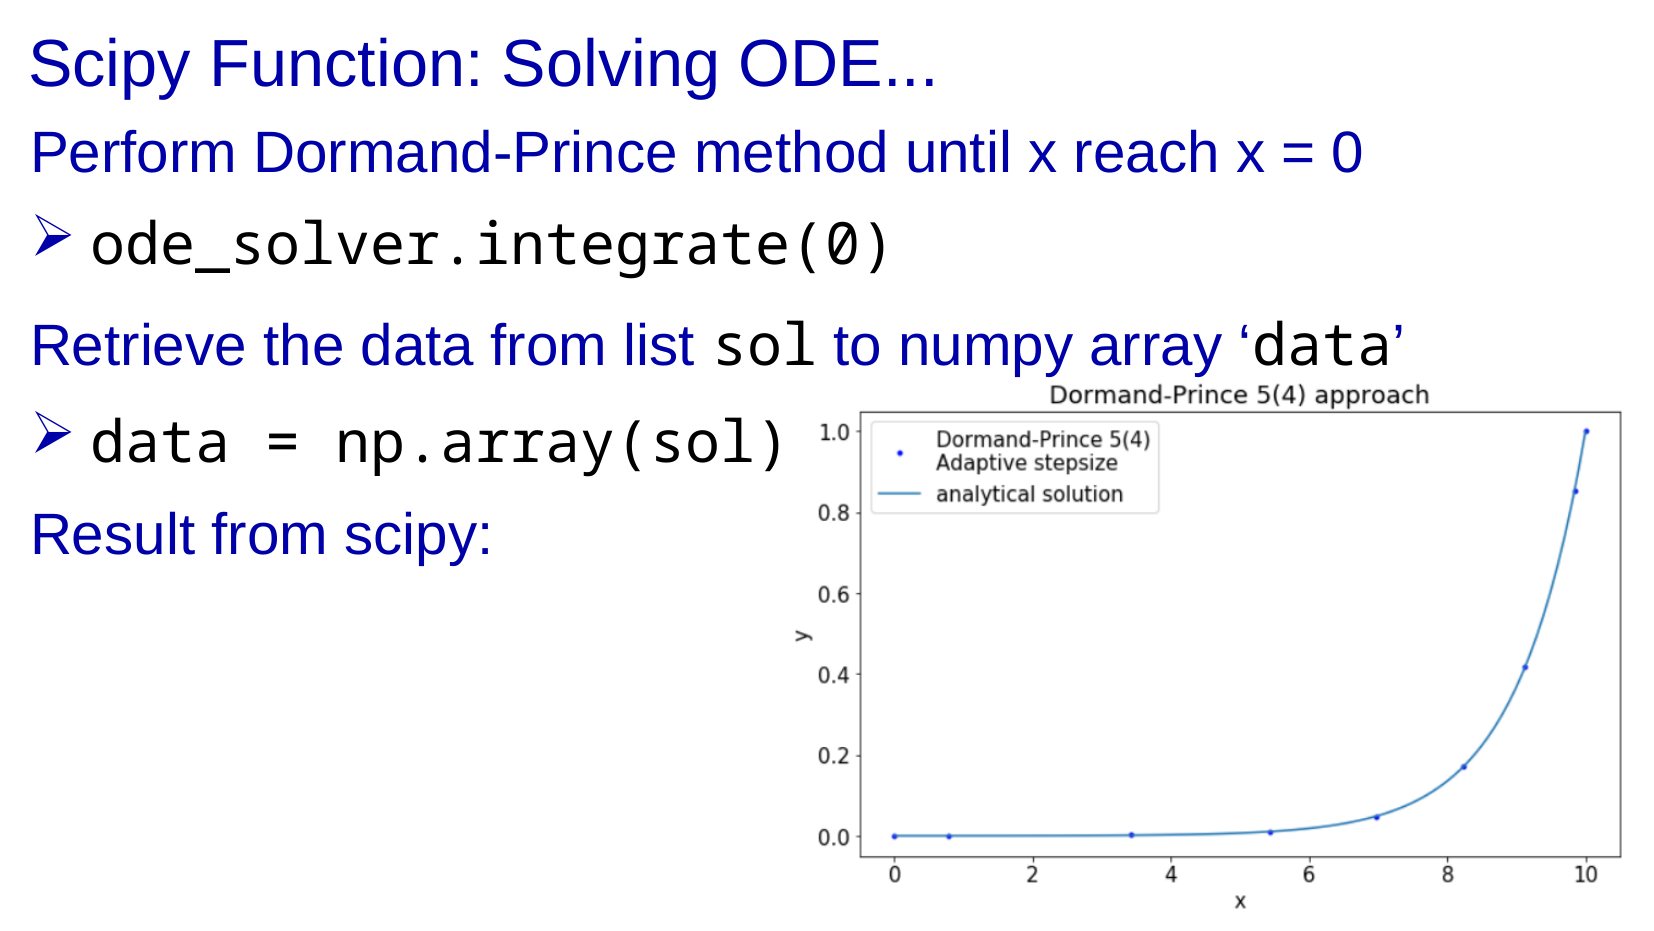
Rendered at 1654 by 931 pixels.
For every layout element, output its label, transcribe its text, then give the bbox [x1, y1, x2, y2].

title Scipy Function: Solving ODE... [28, 21, 1626, 106]
picture [792, 378, 1627, 913]
list Perform Dormand-Prince method until x reach x = 0 ode_solver.integrate(0) Retrieve the data from list sol to numpy array ‘data’ data = np.array(sol) Result from scipy: [30, 120, 1645, 916]
